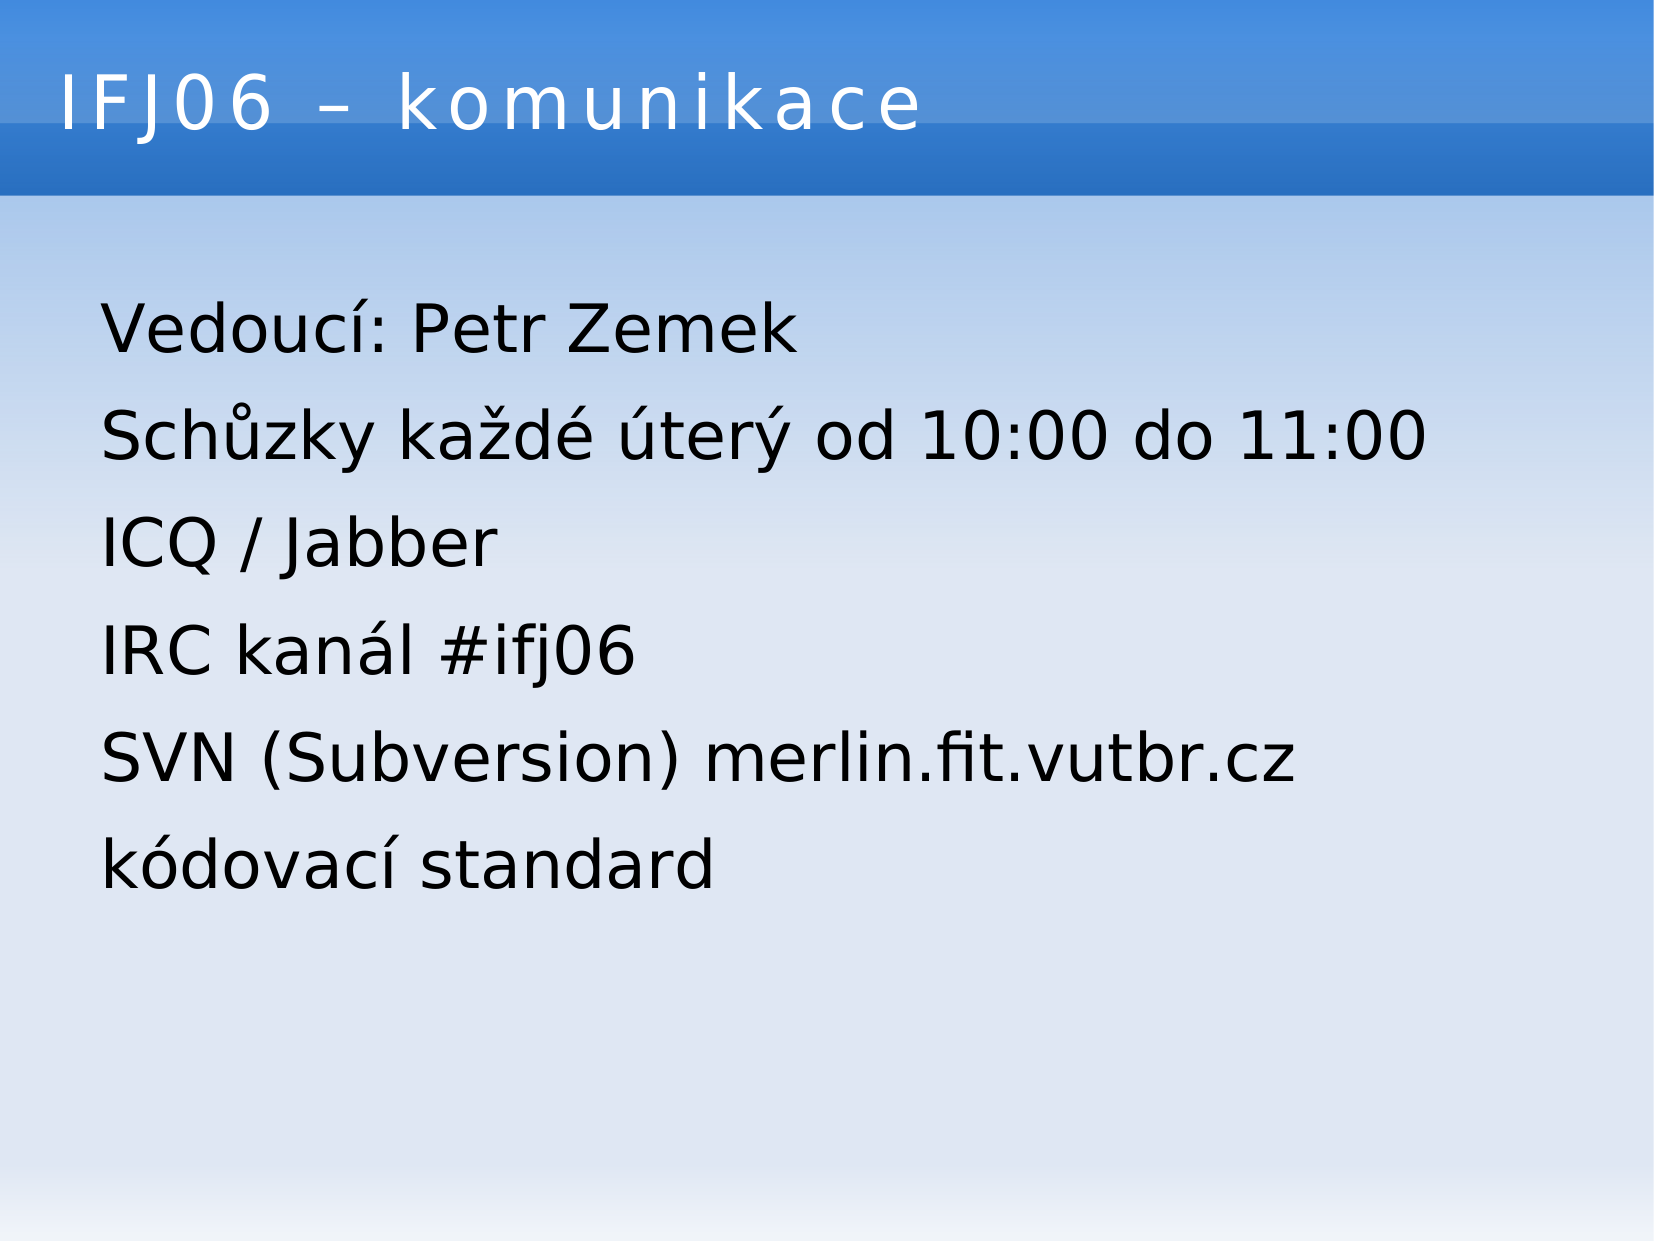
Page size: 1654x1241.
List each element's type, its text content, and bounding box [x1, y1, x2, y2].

title IFJ06 – komunikace [59, 29, 1270, 178]
list Vedoucí: Petr Zemek Schůzky každé úterý od 10:00 do 11:00 ICQ / Jabber IRC kanál #ifj06 SVN (Subversion) merlin.fit.vutbr.cz kódovací standard [82, 290, 1571, 1109]
picture [0, 0, 1654, 1241]
